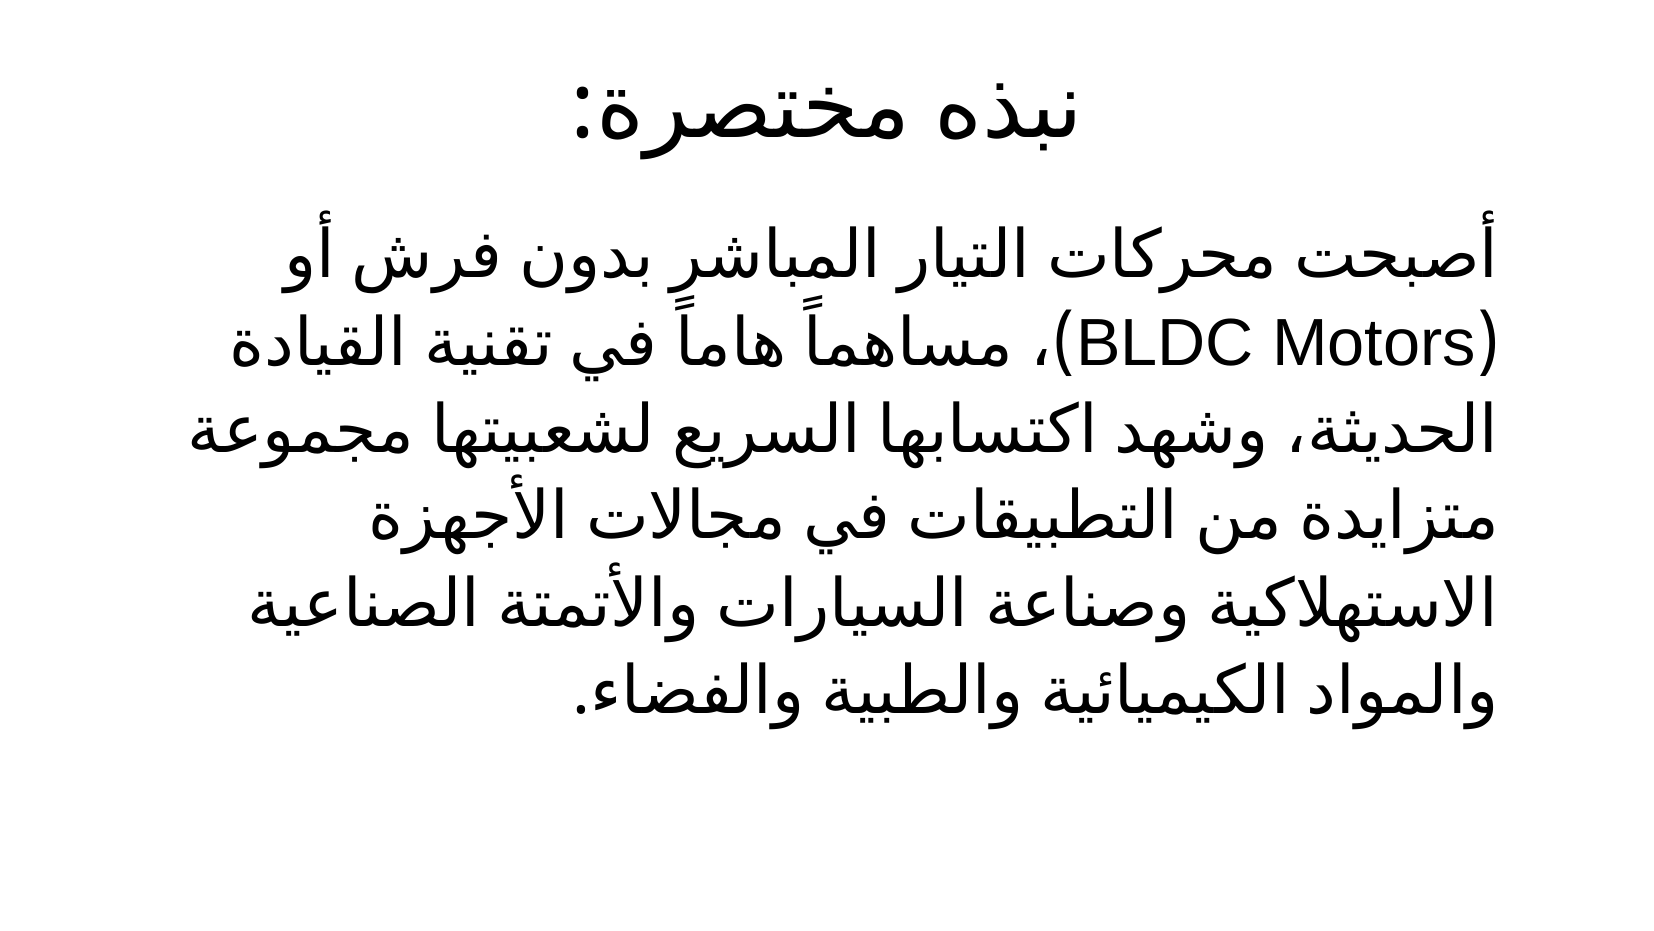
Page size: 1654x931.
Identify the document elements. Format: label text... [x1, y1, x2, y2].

title نبذه مختصرة: [82, 37, 1571, 193]
list أصبحت محركات التيار المباشر بدون فرش أو (BLDC Motors)، مساهماً هاماً في تقنية القيادة الحديثة، وشهد اكتسابها السريع لشعبيتها مجموعة متزايدة من التطبيقات في مجالات الأجهزة الاستهلاكية وصناعة السيارات والأتمتة الصناعية والمواد الكيميائية والطبية والفضاء. [82, 217, 1571, 758]
